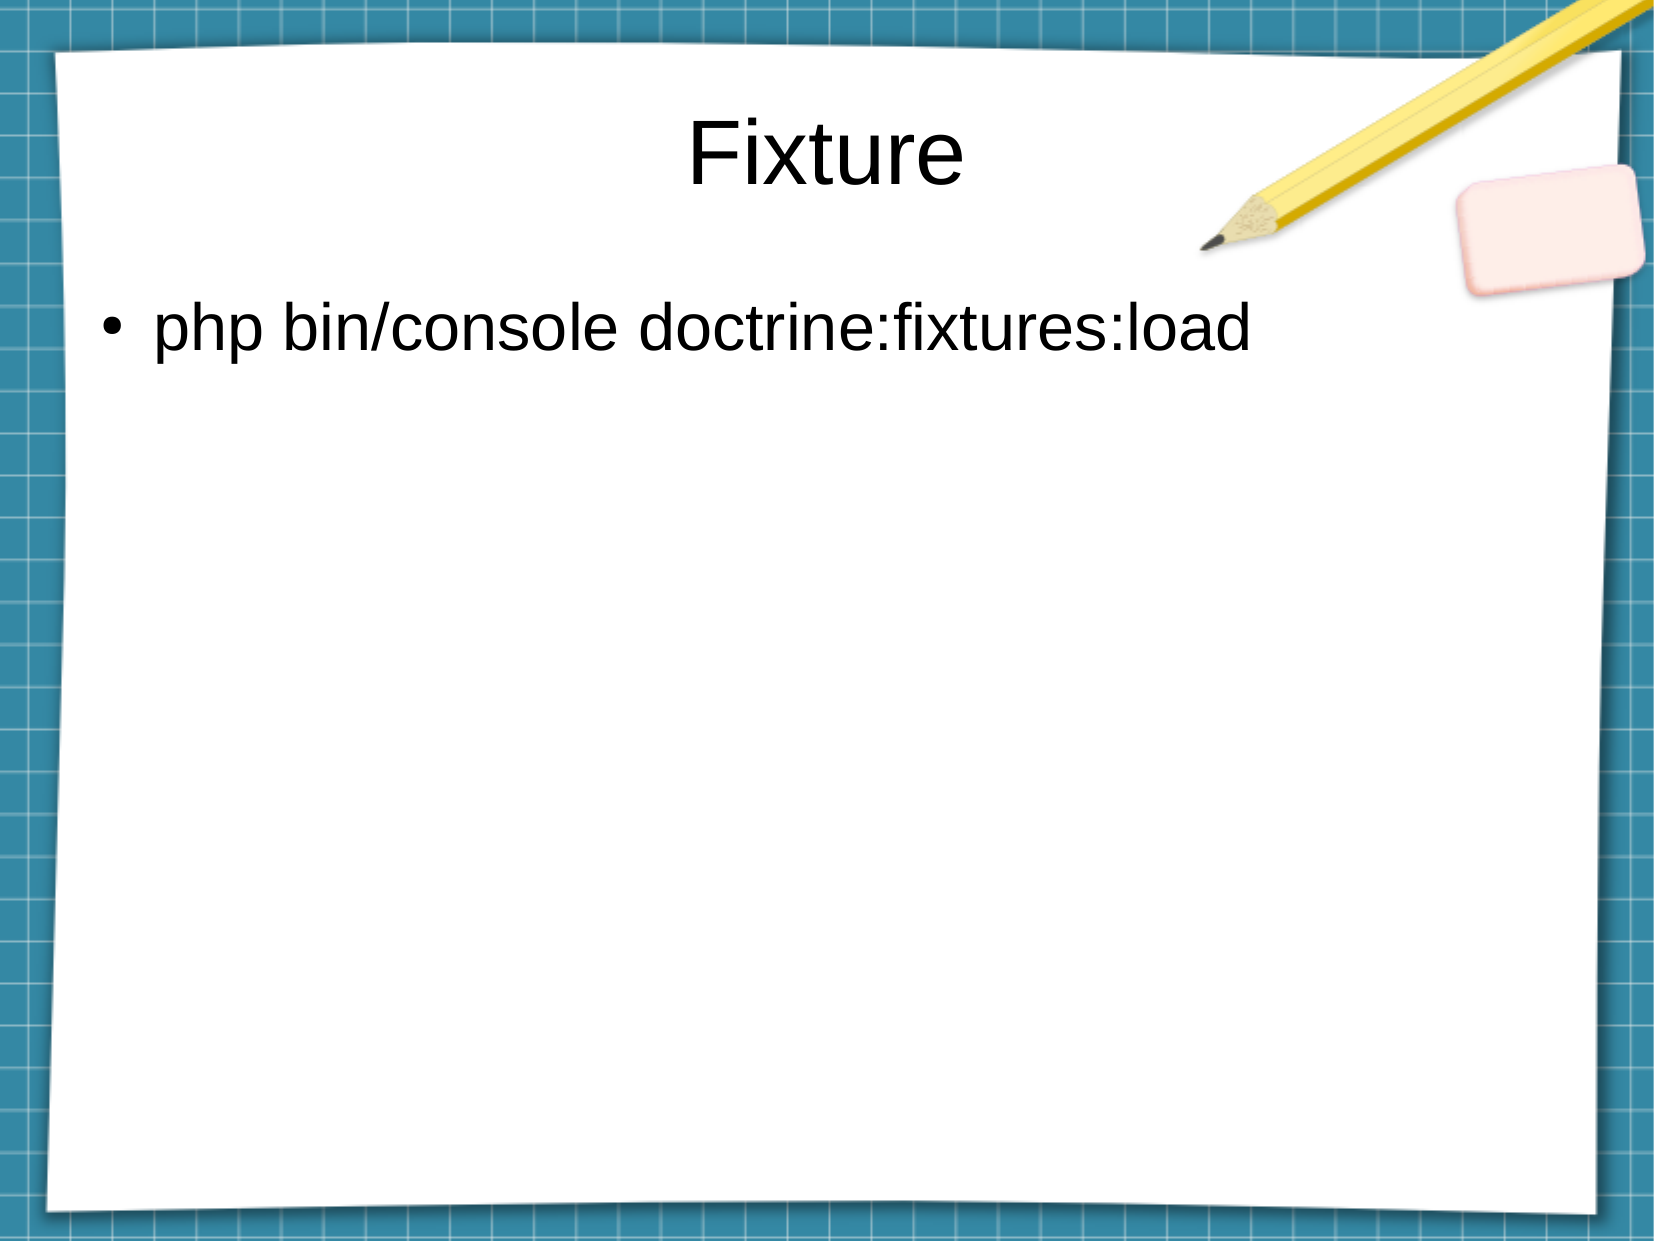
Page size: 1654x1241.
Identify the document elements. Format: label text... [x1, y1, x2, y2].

picture [0, 0, 1654, 1241]
title Fixture [82, 49, 1571, 257]
list php bin/console doctrine:fixtures:load [82, 290, 1571, 1010]
